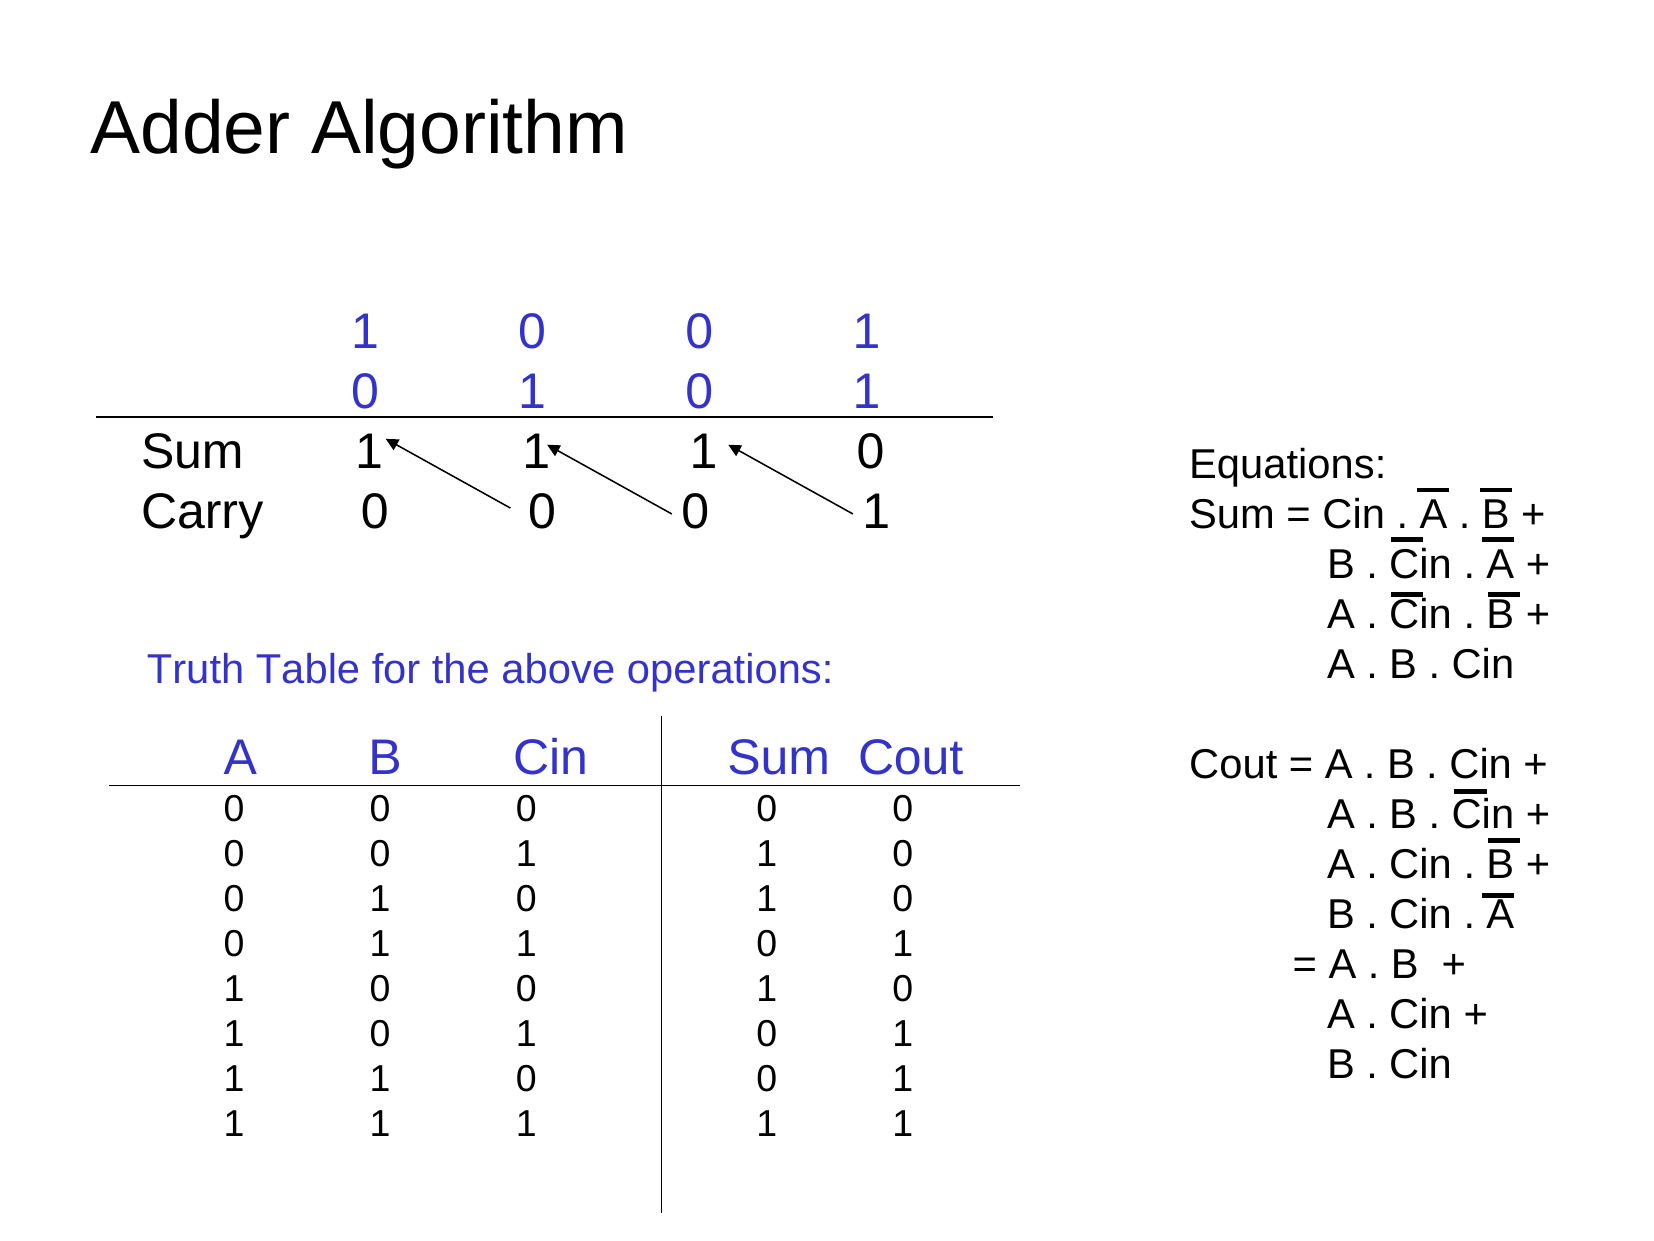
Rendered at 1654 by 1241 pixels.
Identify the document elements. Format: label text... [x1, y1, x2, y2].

text_box A B Cin Sum Cout 0 0 0 0 0 0 0 1 1 0 0 1 0 1 0 0 1 1 0 1 1 0 0 1 0 1 0 1 0 1 1 1 0 0 1 1 1 1 1 1 [124, 716, 661, 785]
text_box Equations: Sum = Cin . A . B + B . Cin . A + A . Cin . B + A . B . Cin Cout = A . B . Cin + A . B . Cin + A . Cin . B + B . Cin . A = A . B + A . Cin + B . Cin [1174, 429, 1566, 1095]
text_box 1 0 0 1 0 1 0 1 Sum 1 1 1 0 Carry 0 0 0 1 [126, 290, 912, 416]
text_box Adder Algorithm [75, 71, 644, 177]
text_box 1 0 0 1 0 1 0 1 Sum 1 1 1 0 Carry 0 0 0 1 [126, 418, 912, 546]
text_box Truth Table for the above operations: [132, 633, 849, 700]
text_box A B Cin Sum Cout 0 0 0 0 0 0 0 1 1 0 0 1 0 1 0 0 1 1 0 1 1 0 0 1 0 1 0 1 0 1 1 1 0 0 1 1 1 1 1 1 [662, 716, 1008, 785]
text_box A B Cin Sum Cout 0 0 0 0 0 0 0 1 1 0 0 1 0 1 0 0 1 1 0 1 1 0 0 1 0 1 0 1 0 1 1 1 0 0 1 1 1 1 1 1 [124, 786, 661, 1152]
text_box A B Cin Sum Cout 0 0 0 0 0 0 0 1 1 0 0 1 0 1 0 0 1 1 0 1 1 0 0 1 0 1 0 1 0 1 1 1 0 0 1 1 1 1 1 1 [662, 786, 1008, 1152]
